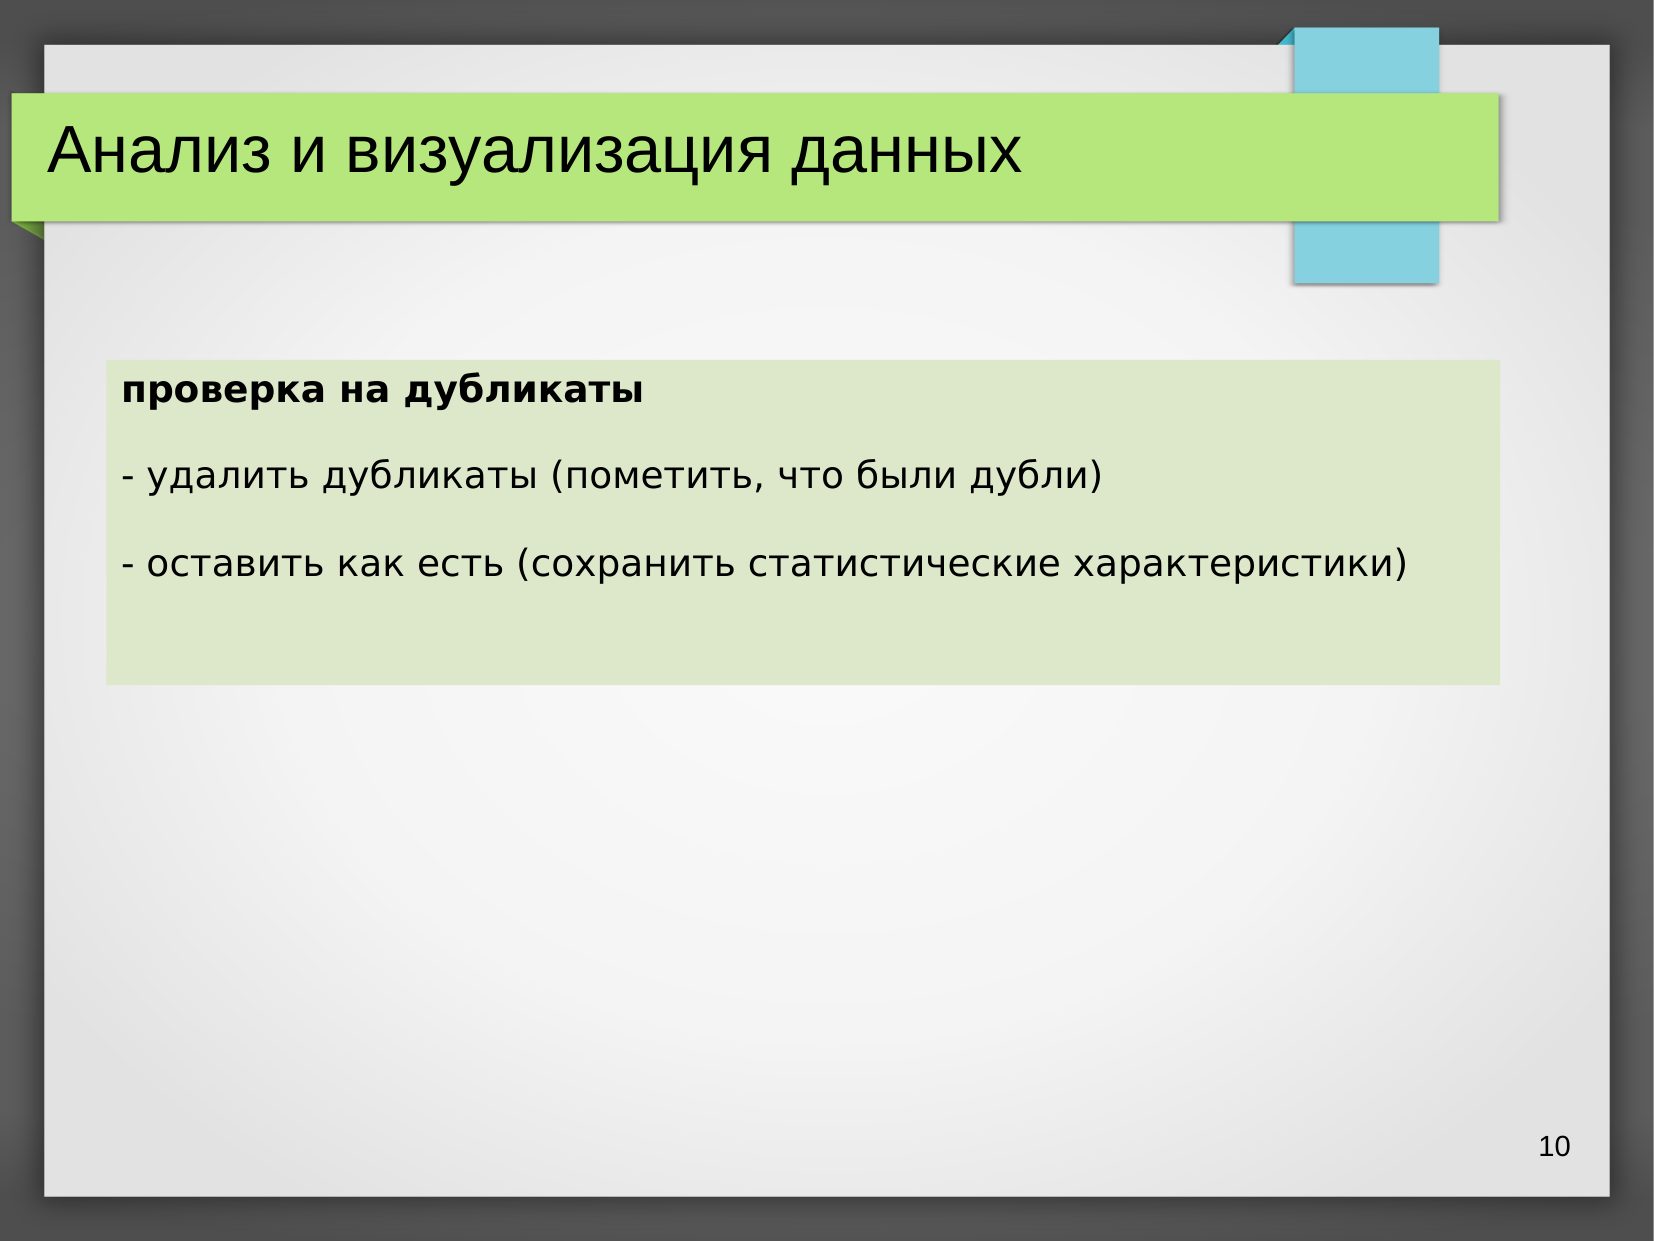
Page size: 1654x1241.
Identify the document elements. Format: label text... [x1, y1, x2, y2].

picture [0, 0, 1654, 1241]
title Анализ и визуализация данных [47, 109, 1465, 189]
text_box проверка на дубликаты - удалить дубликаты (пометить, что были дубли) - оставить как есть (сохранить статистические характеристики) [106, 359, 1501, 686]
